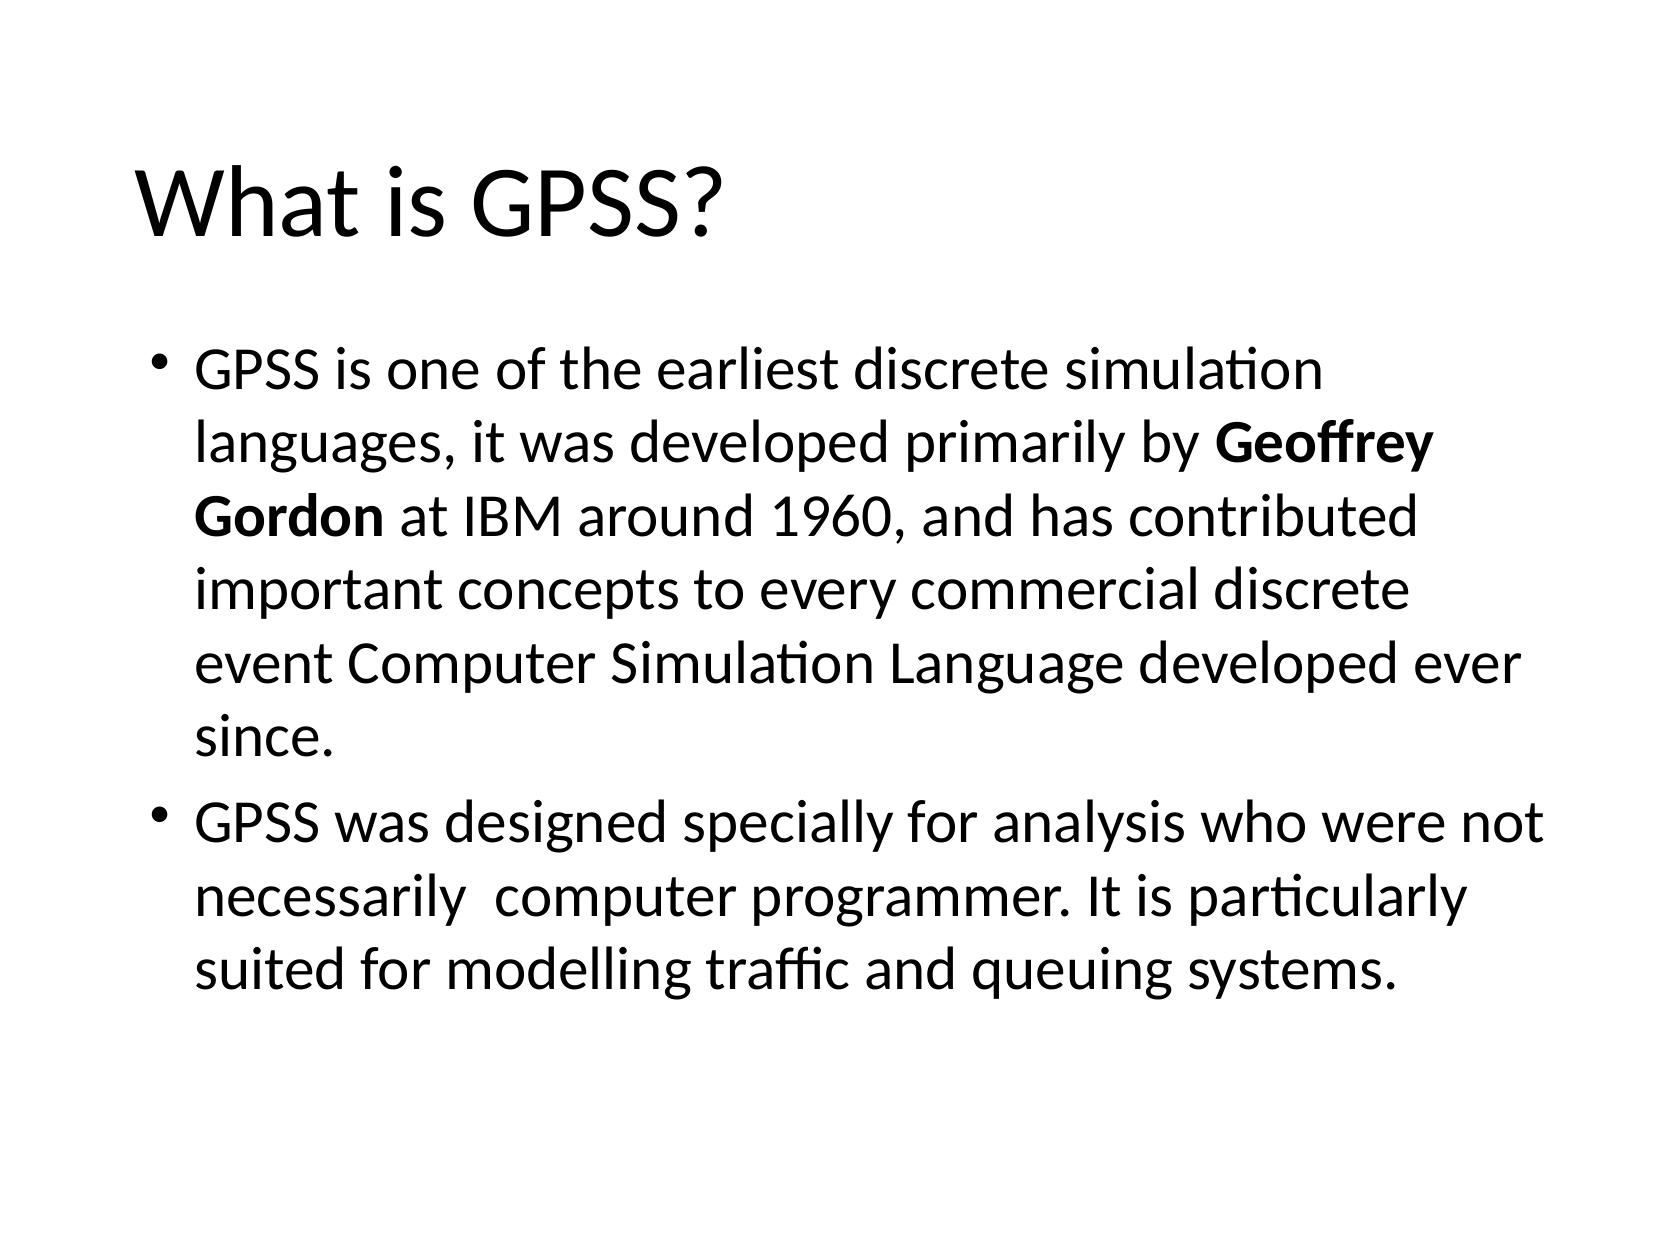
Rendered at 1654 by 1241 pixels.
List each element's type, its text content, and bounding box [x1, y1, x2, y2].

list GPSS is one of the earliest discrete simulation languages, it was developed primarily by Geoffrey Gordon at IBM around 1960, and has contributed important concepts to every commercial discrete event Computer Simulation Language developed ever since. GPSS was designed specially for analysis who were not necessarily computer programmer. It is particularly suited for modelling traffic and queuing systems. [118, 319, 1571, 1052]
title What is GPSS? [118, 112, 1506, 281]
